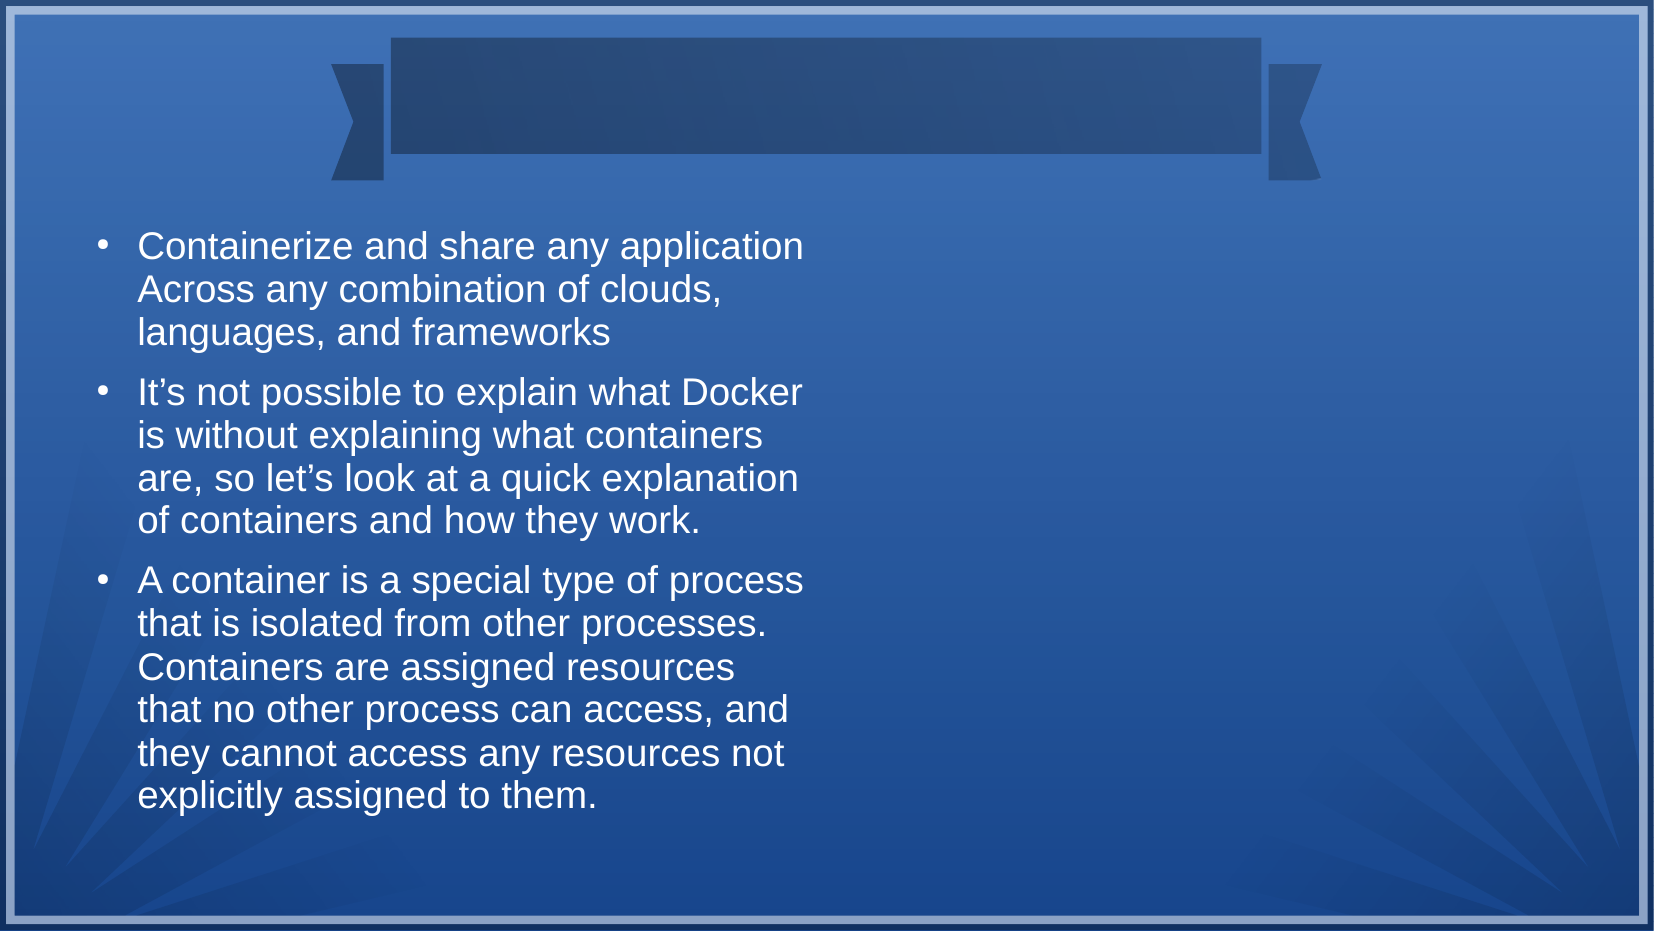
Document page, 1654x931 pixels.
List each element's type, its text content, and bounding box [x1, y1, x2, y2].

list Containerize and share any application Across any combination of clouds, languages, and frameworks It’s not possible to explain what Docker is without explaining what containers are, so let’s look at a quick explanation of containers and how they work. A container is a special type of process that is isolated from other processes. Containers are assigned resources that no other process can access, and they cannot access any resources not explicitly assigned to them. [82, 224, 809, 848]
